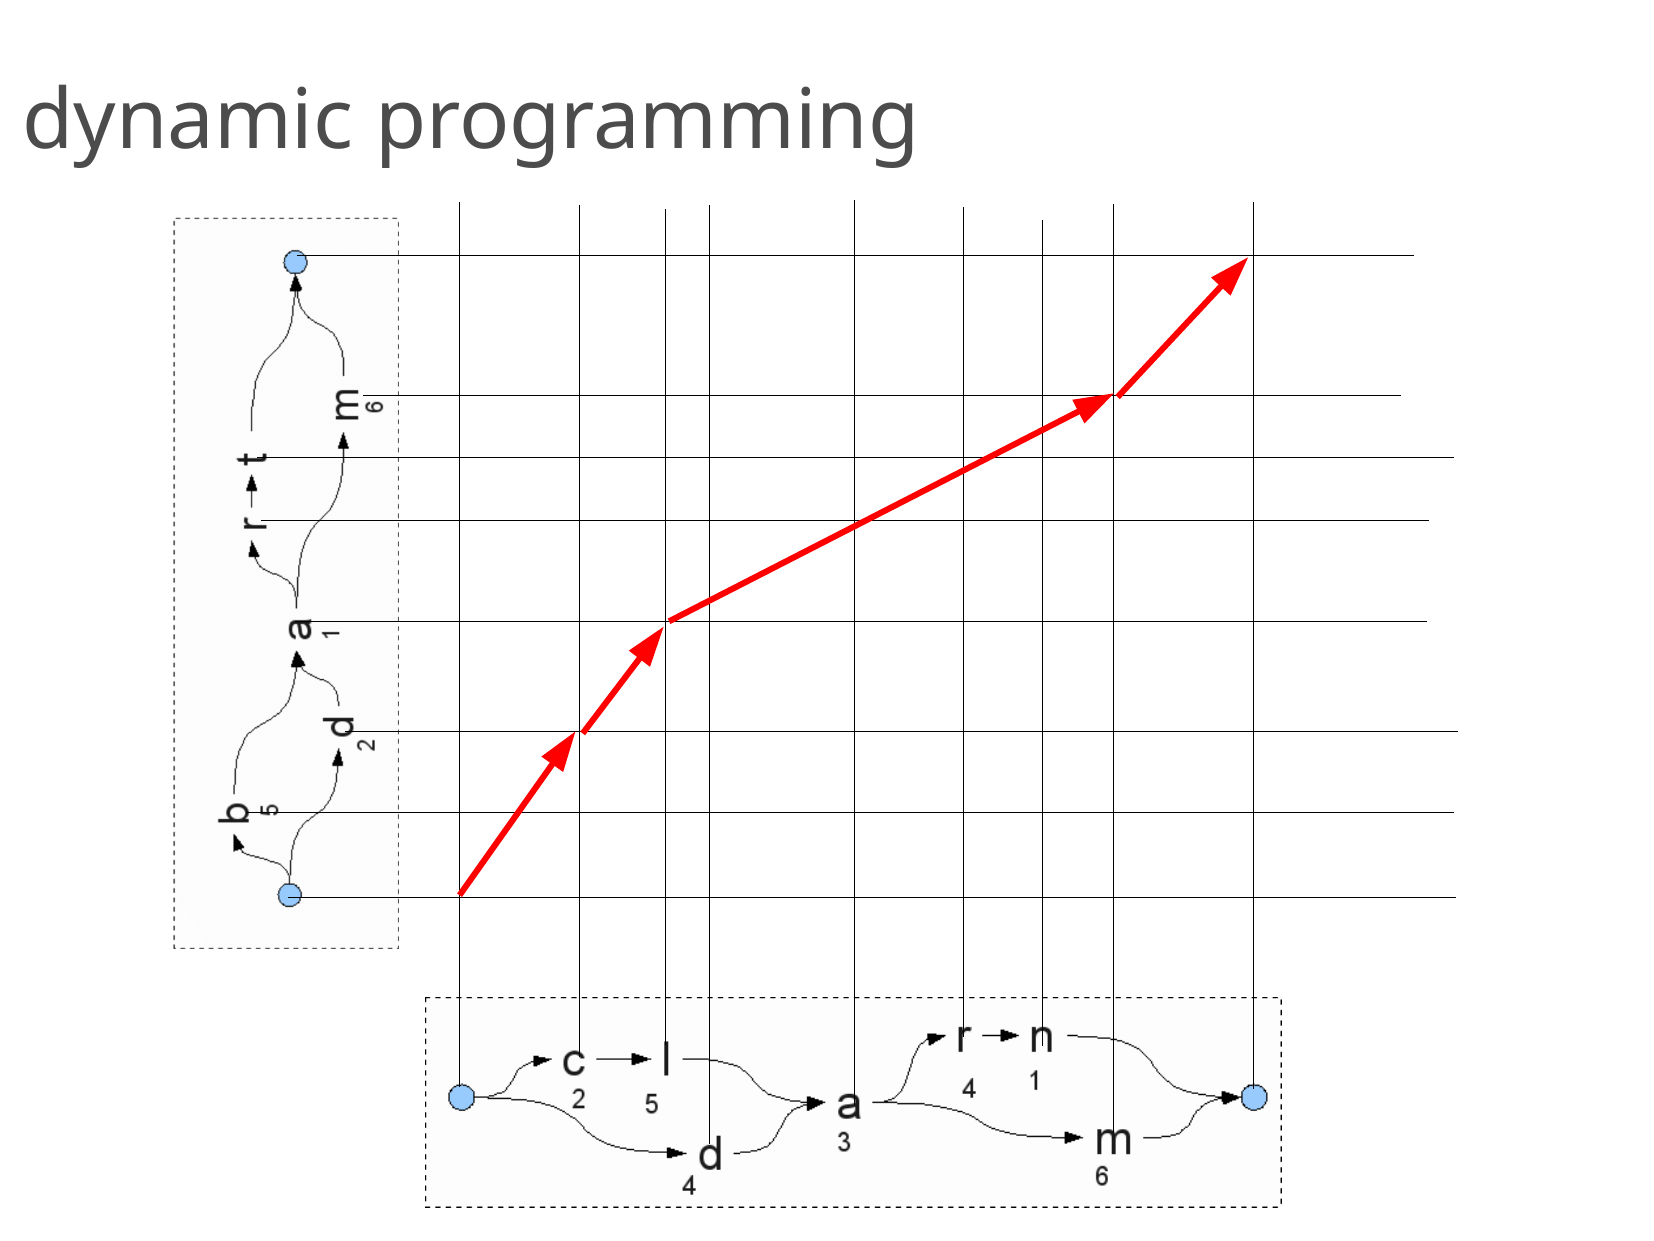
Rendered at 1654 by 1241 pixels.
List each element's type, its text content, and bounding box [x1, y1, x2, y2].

picture [173, 217, 399, 949]
picture [425, 997, 1282, 1208]
title dynamic programming [22, 19, 1654, 213]
